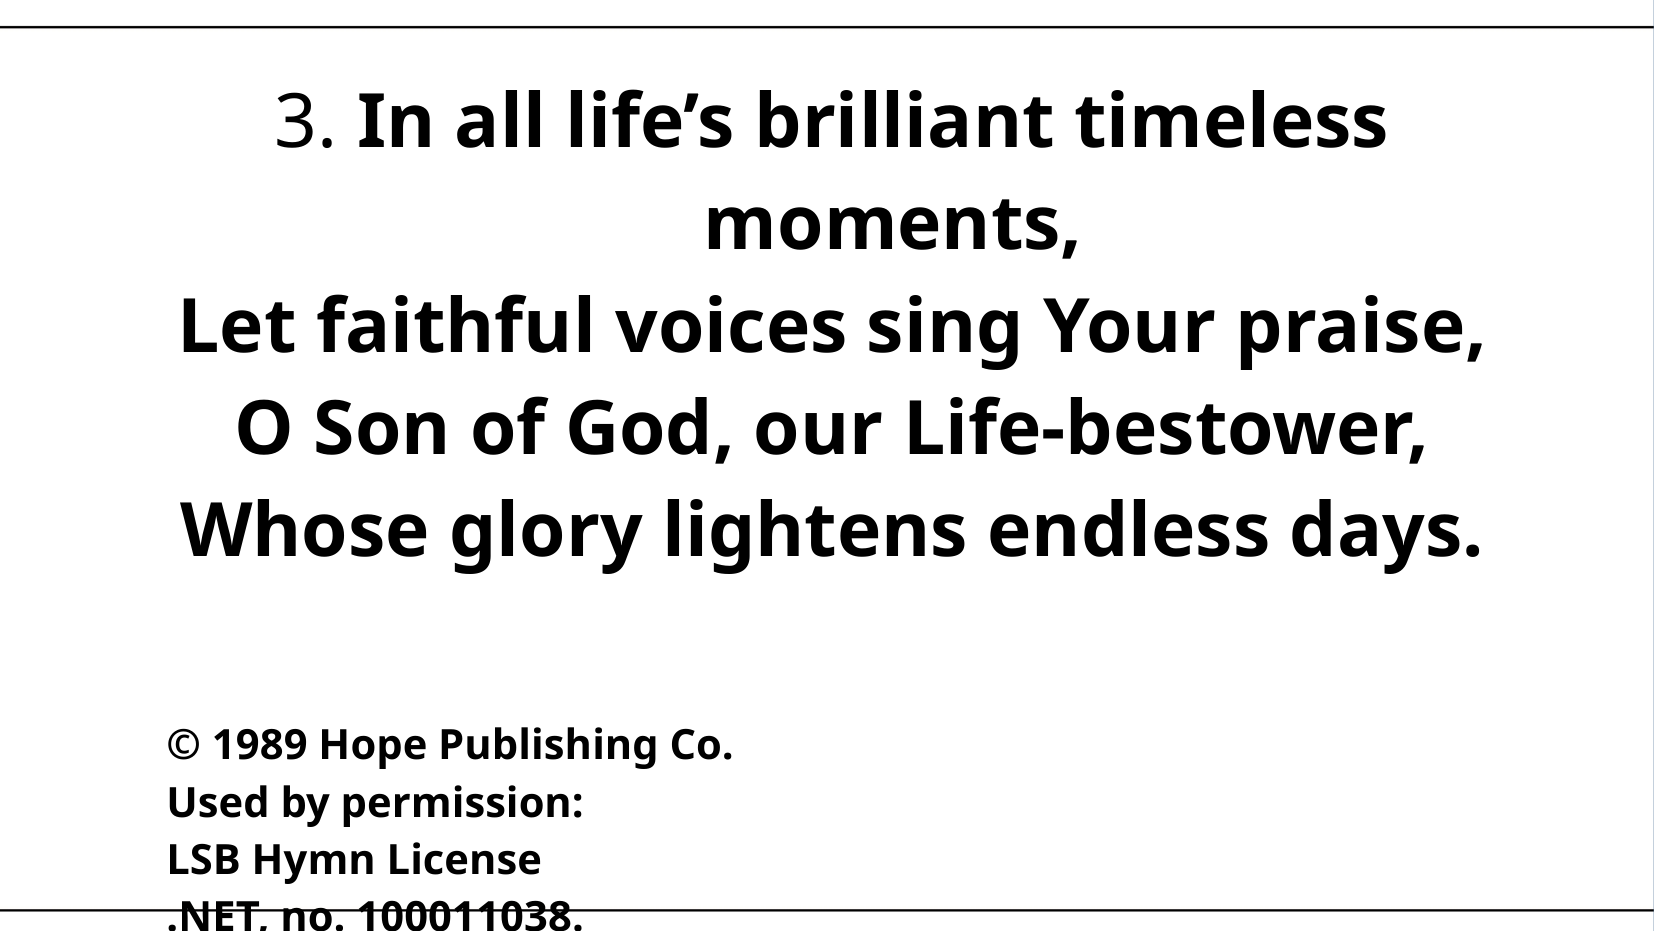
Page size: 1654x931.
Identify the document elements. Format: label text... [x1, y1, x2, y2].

picture [556, 905, 563, 912]
picture [508, 906, 516, 926]
picture [289, 913, 298, 931]
picture [555, 918, 564, 927]
picture [315, 913, 325, 926]
picture [388, 906, 396, 926]
picture [0, 0, 1654, 931]
picture [412, 906, 420, 926]
picture [436, 906, 444, 926]
picture [187, 909, 200, 931]
text_box 3. In all life’s brilliant timeless moments, Let faithful voices sing Your praise, O Son of God, our Life-bestower, Whose glory lightens endless days. © 1989 Hope Publishing Co. Used by permission: LSB Hymn License .NET, no. 100011038. [90, 60, 1576, 830]
